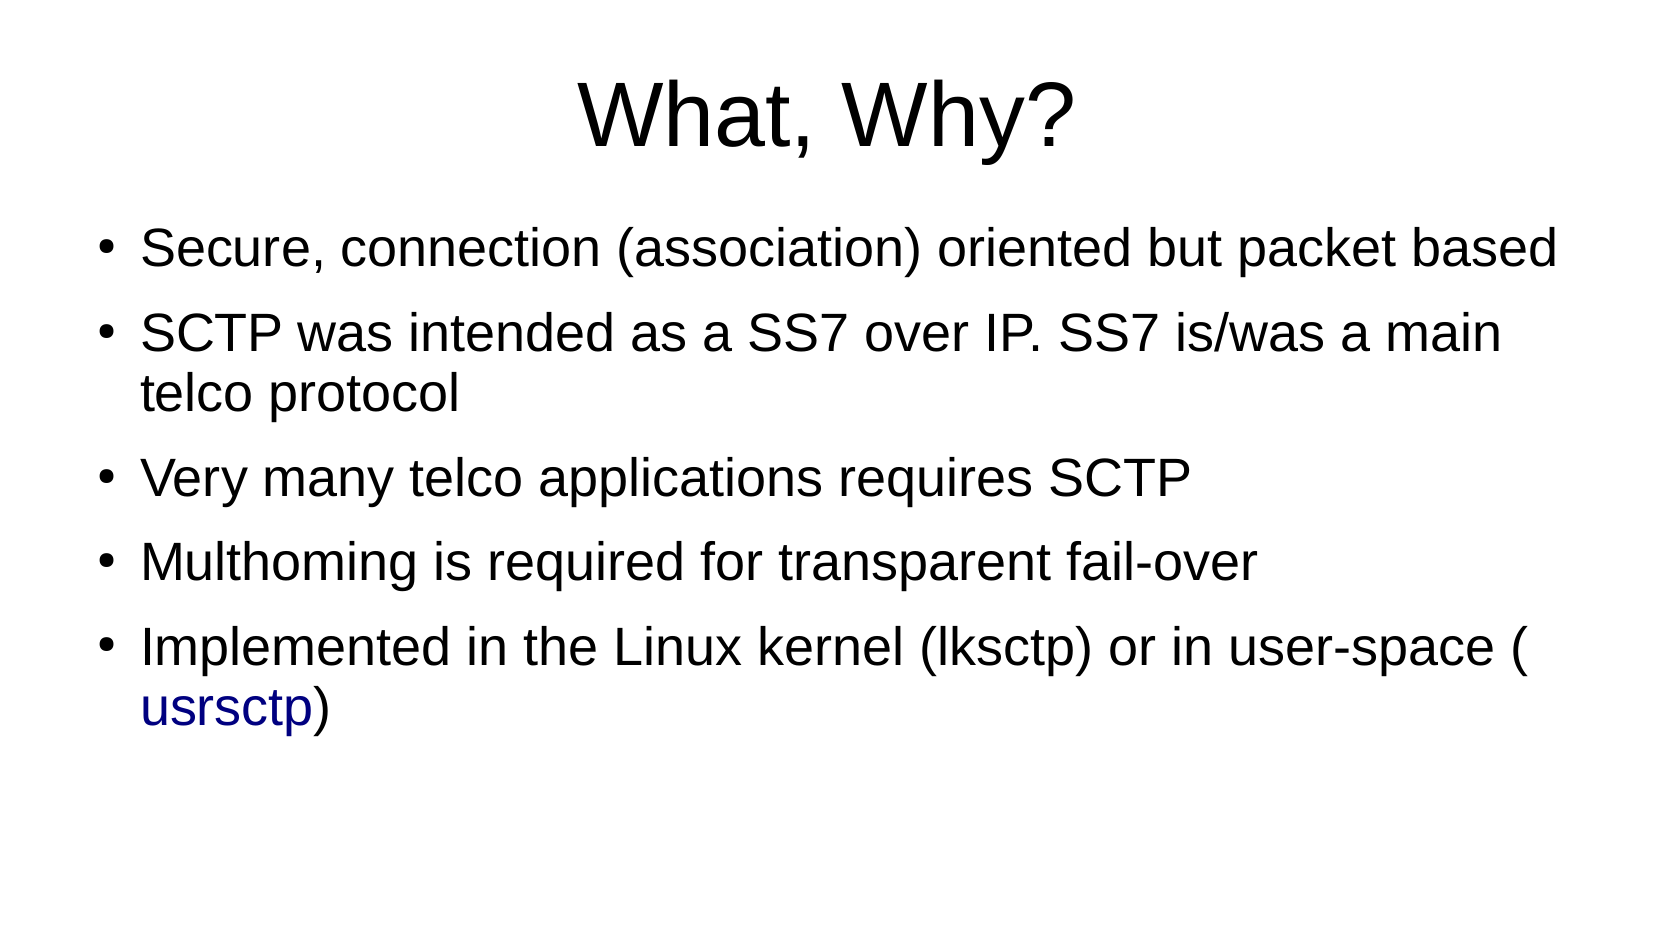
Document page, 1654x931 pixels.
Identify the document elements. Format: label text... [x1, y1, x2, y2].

title What, Why? [82, 37, 1571, 193]
list Secure, connection (association) oriented but packet based SCTP was intended as a SS7 over IP. SS7 is/was a main telco protocol Very many telco applications requires SCTP Multhoming is required for transparent fail-over Implemented in the Linux kernel (lksctp) or in user-space (usrsctp) [82, 217, 1571, 758]
